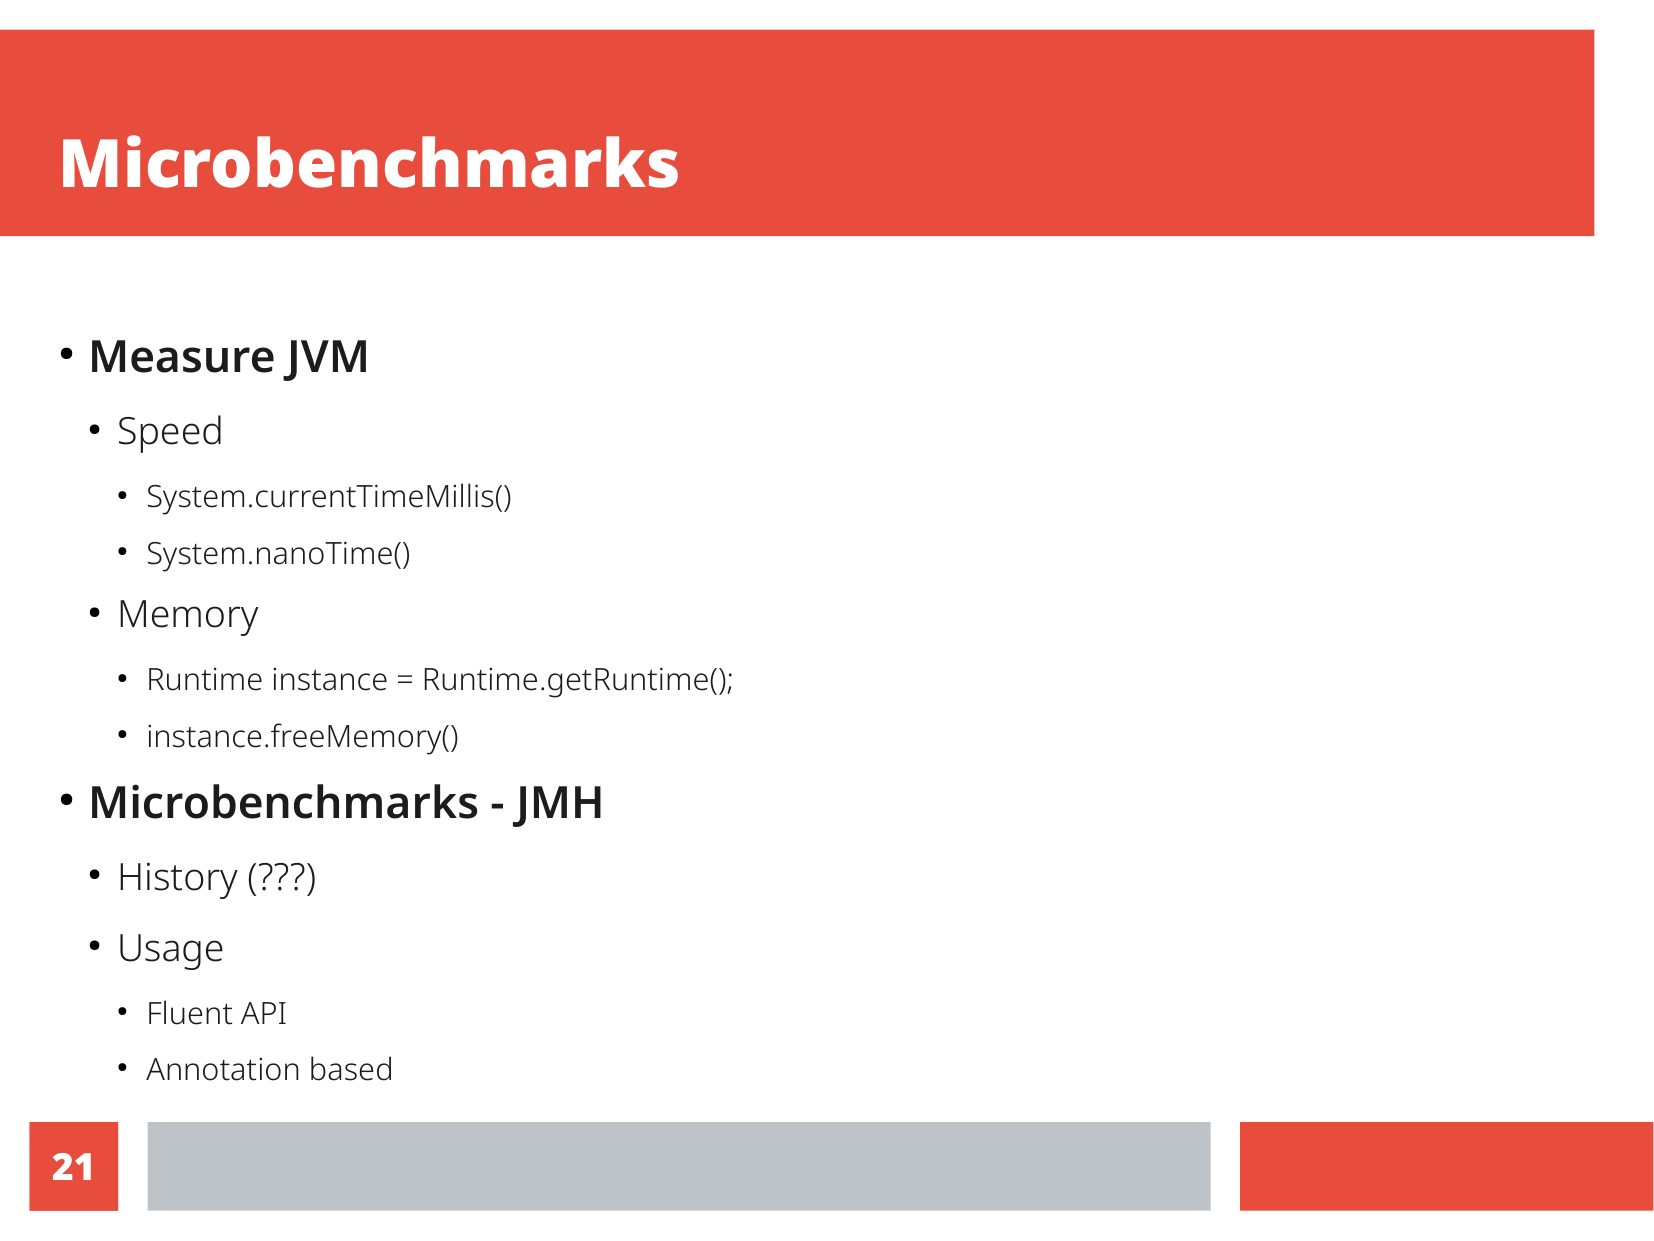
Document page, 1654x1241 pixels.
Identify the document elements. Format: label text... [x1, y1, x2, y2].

list Measure JVM Speed System.currentTimeMillis() System.nanoTime() Memory Runtime instance = Runtime.getRuntime(); instance.freeMemory() Microbenchmarks - JMH History (???) Usage Fluent API Annotation based [59, 324, 1565, 1093]
title Microbenchmarks [59, 59, 1595, 207]
